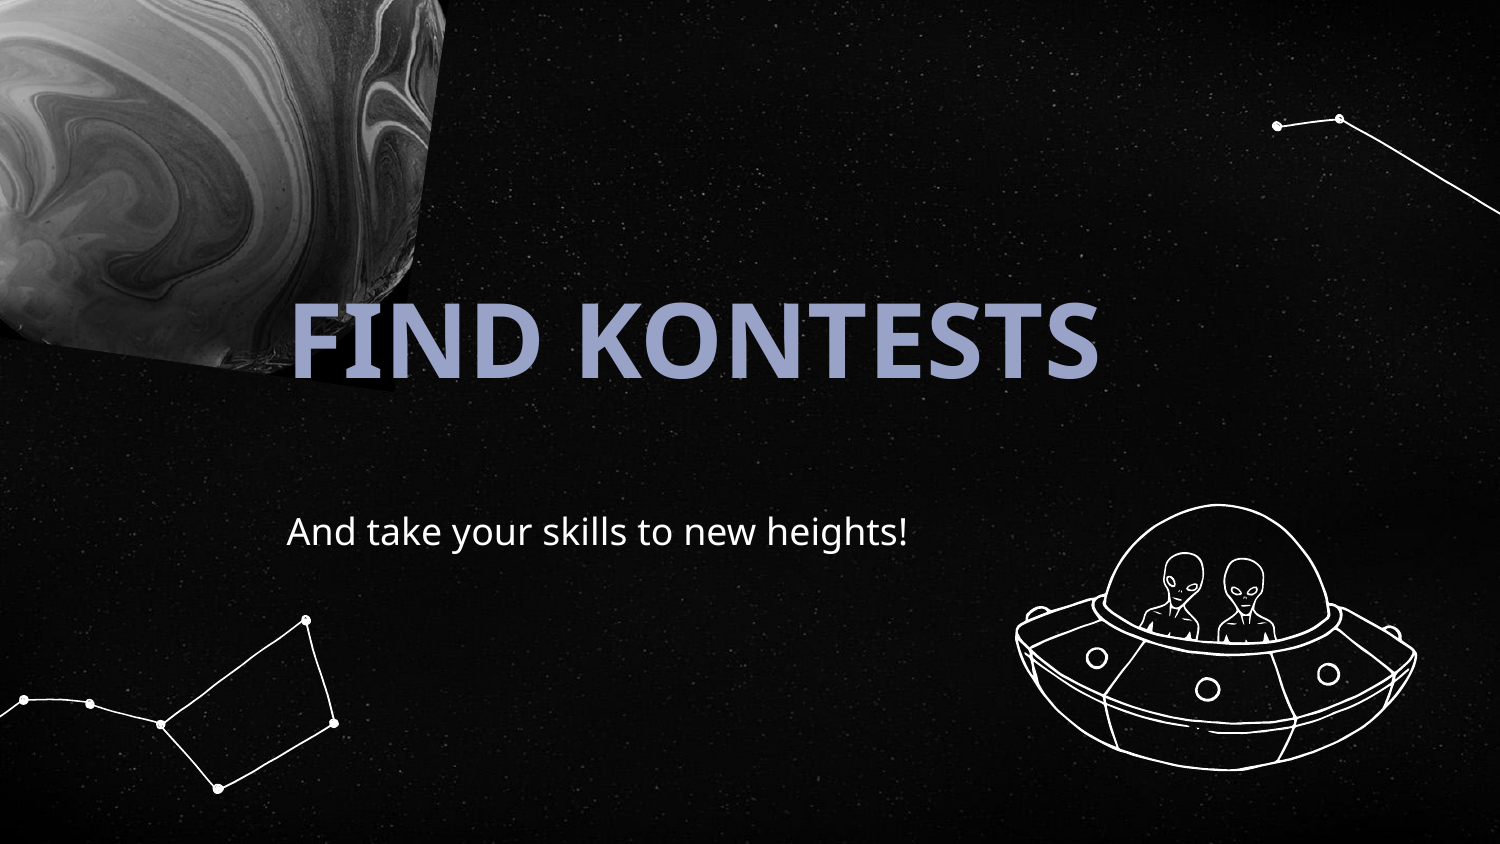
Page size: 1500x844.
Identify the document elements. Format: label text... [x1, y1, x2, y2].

text_box [0, 615, 339, 794]
text_box [1015, 503, 1418, 772]
title FIND KONTESTS [271, 190, 1260, 414]
subtitle And take your skills to new heights! [271, 492, 1119, 572]
picture [165, 623, 332, 786]
text_box [1271, 113, 1500, 215]
picture [0, 0, 1500, 844]
